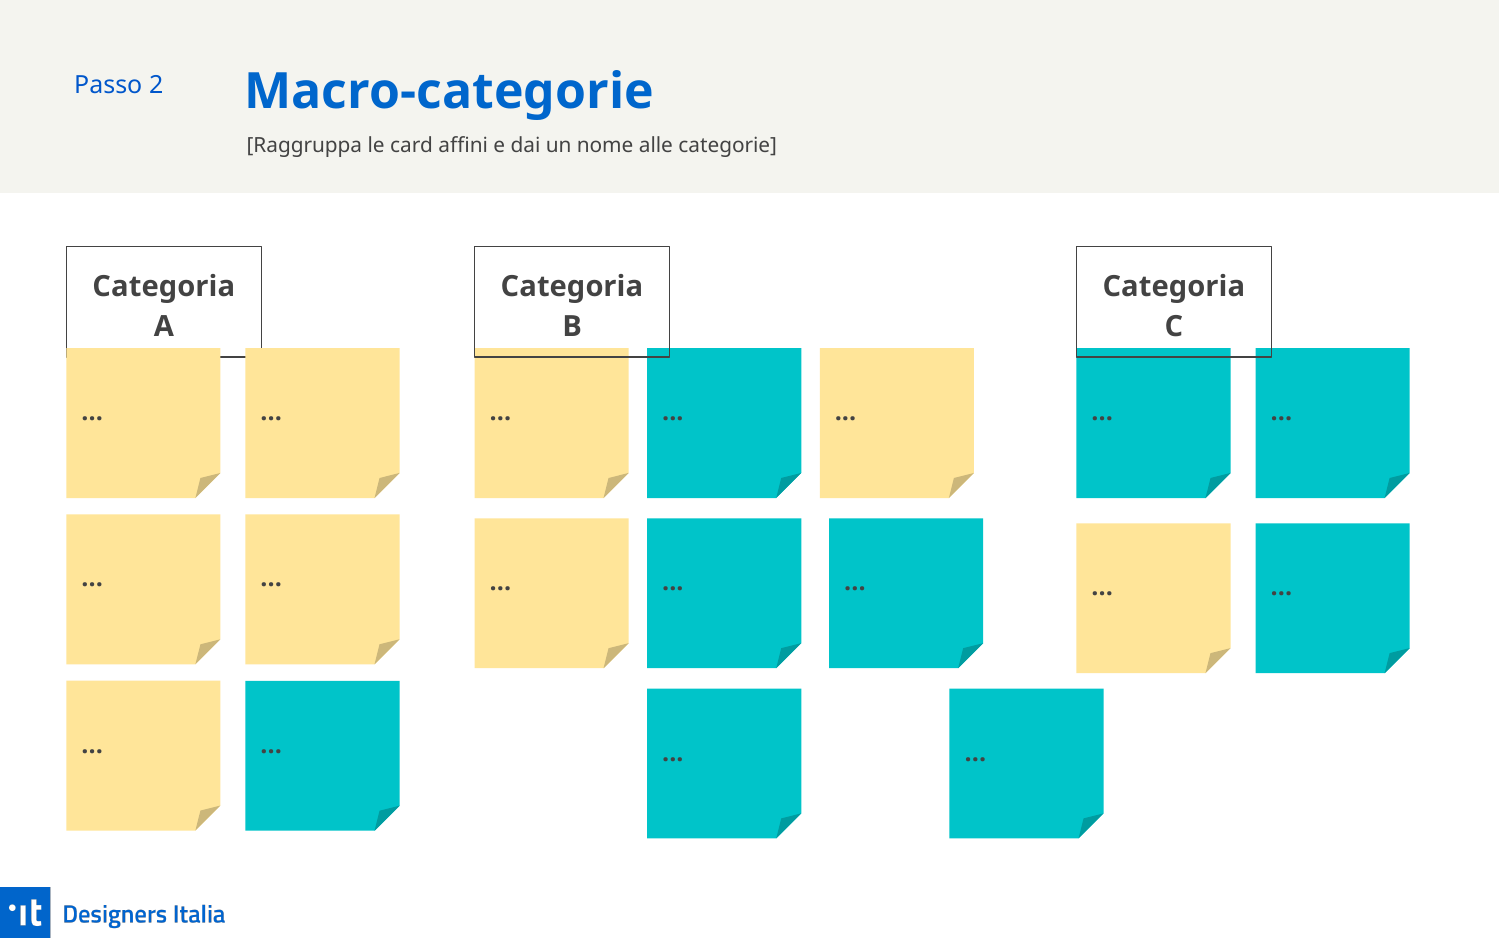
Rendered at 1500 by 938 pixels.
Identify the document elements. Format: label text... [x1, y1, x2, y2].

text_box ... [474, 518, 629, 669]
text_box ... [474, 358, 629, 499]
text_box Categoria B [474, 246, 670, 358]
text_box [0, 0, 1499, 193]
text_box Categoria C [1076, 246, 1272, 358]
text_box ... [819, 348, 974, 499]
text_box ... [829, 518, 984, 669]
text_box ... [66, 680, 221, 831]
text_box Passo 2 [59, 58, 226, 110]
text_box ... [245, 514, 400, 665]
text_box ... [949, 688, 1104, 839]
text_box ... [245, 348, 400, 499]
text_box ... [647, 518, 802, 669]
text_box ... [1076, 523, 1231, 674]
text_box ... [245, 680, 400, 831]
text_box Macro-categorie [229, 58, 1418, 120]
text_box ... [1255, 523, 1410, 674]
text_box ... [647, 688, 802, 839]
text_box ... [647, 348, 802, 499]
text_box ... [1076, 358, 1231, 499]
picture [0, 887, 238, 938]
text_box ... [1255, 348, 1410, 499]
text_box [Raggruppa le card affini e dai un nome alle categorie] [231, 113, 1102, 165]
text_box ... [66, 514, 221, 665]
text_box ... [66, 348, 221, 499]
text_box Categoria A [66, 246, 262, 358]
